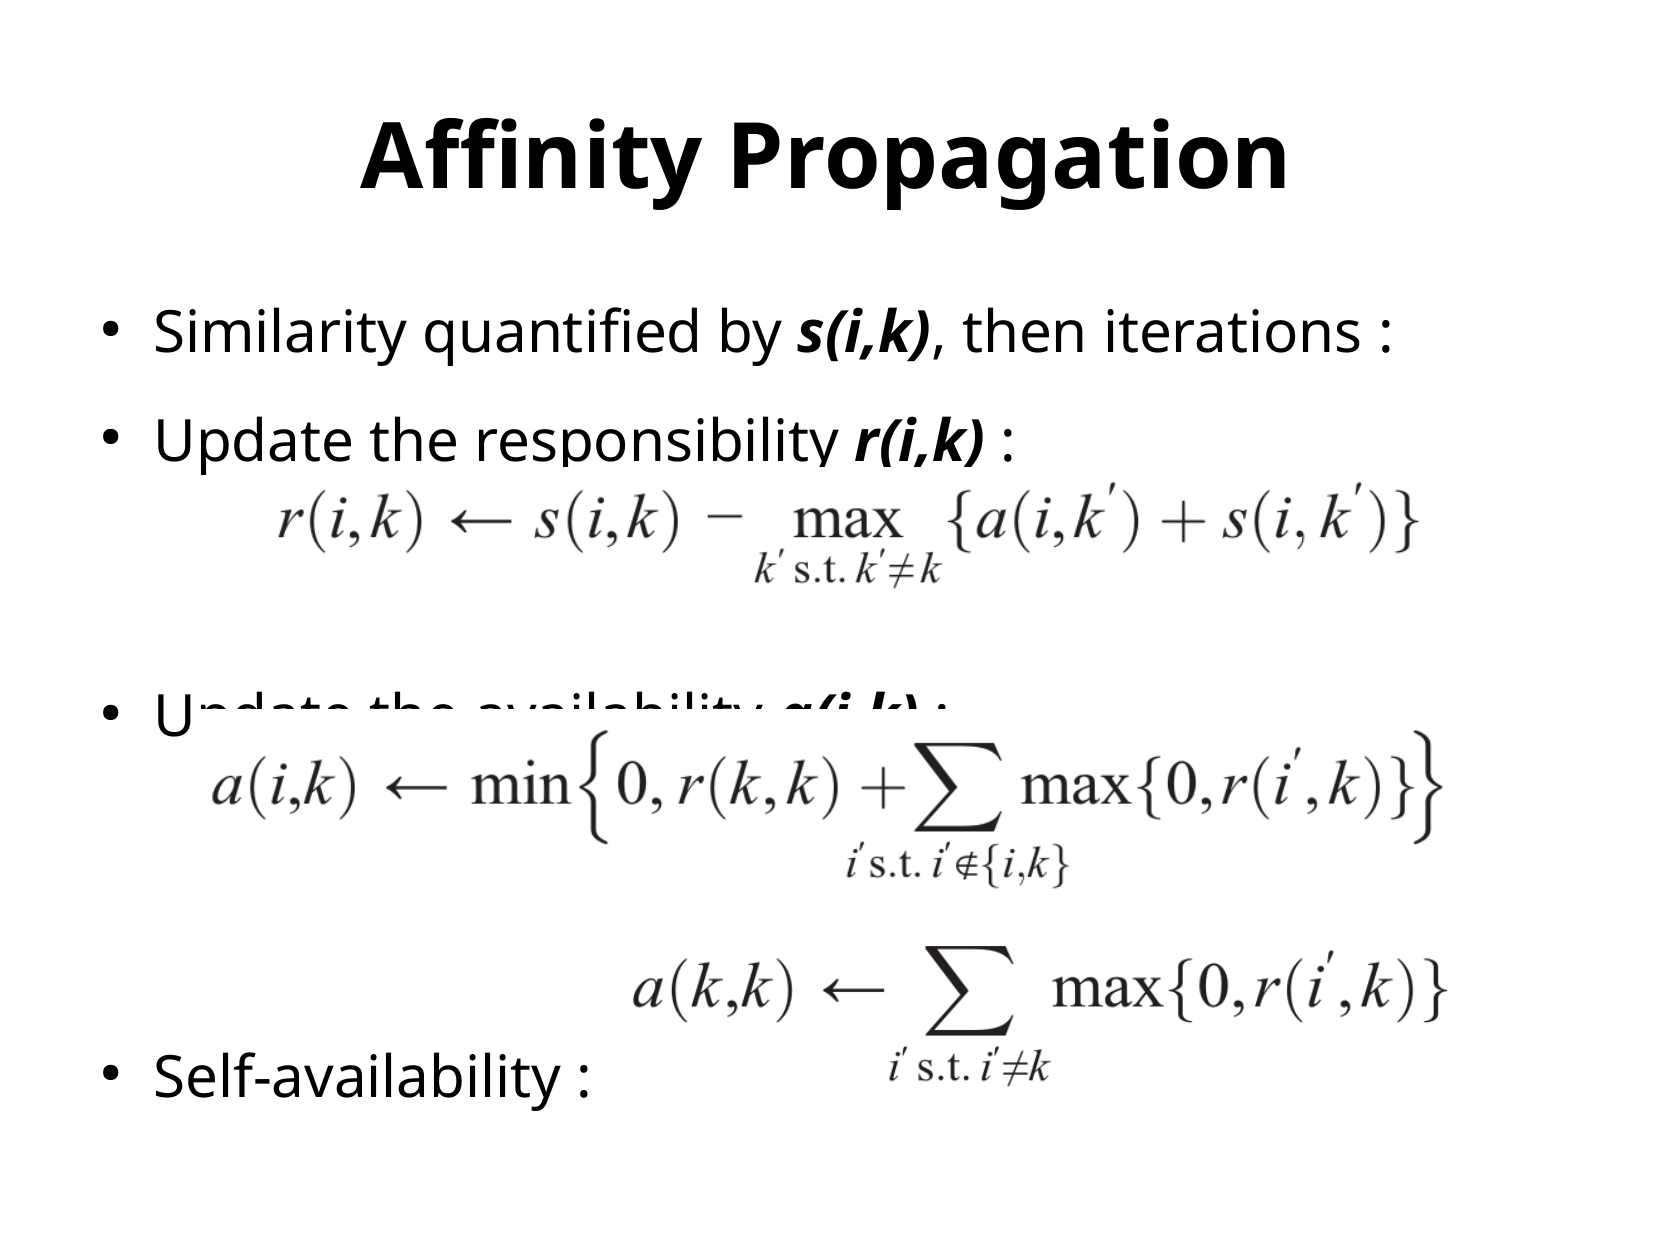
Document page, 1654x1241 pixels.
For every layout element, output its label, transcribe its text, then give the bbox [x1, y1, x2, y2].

picture [613, 917, 1456, 1105]
picture [255, 467, 1446, 601]
list Similarity quantified by s(i,k), then iterations : Update the responsibility r(i,k) : Update the availability a(i,k) : Self-availability : [82, 290, 1571, 1141]
picture [196, 709, 1458, 915]
title Affinity Propagation [82, 49, 1571, 257]
